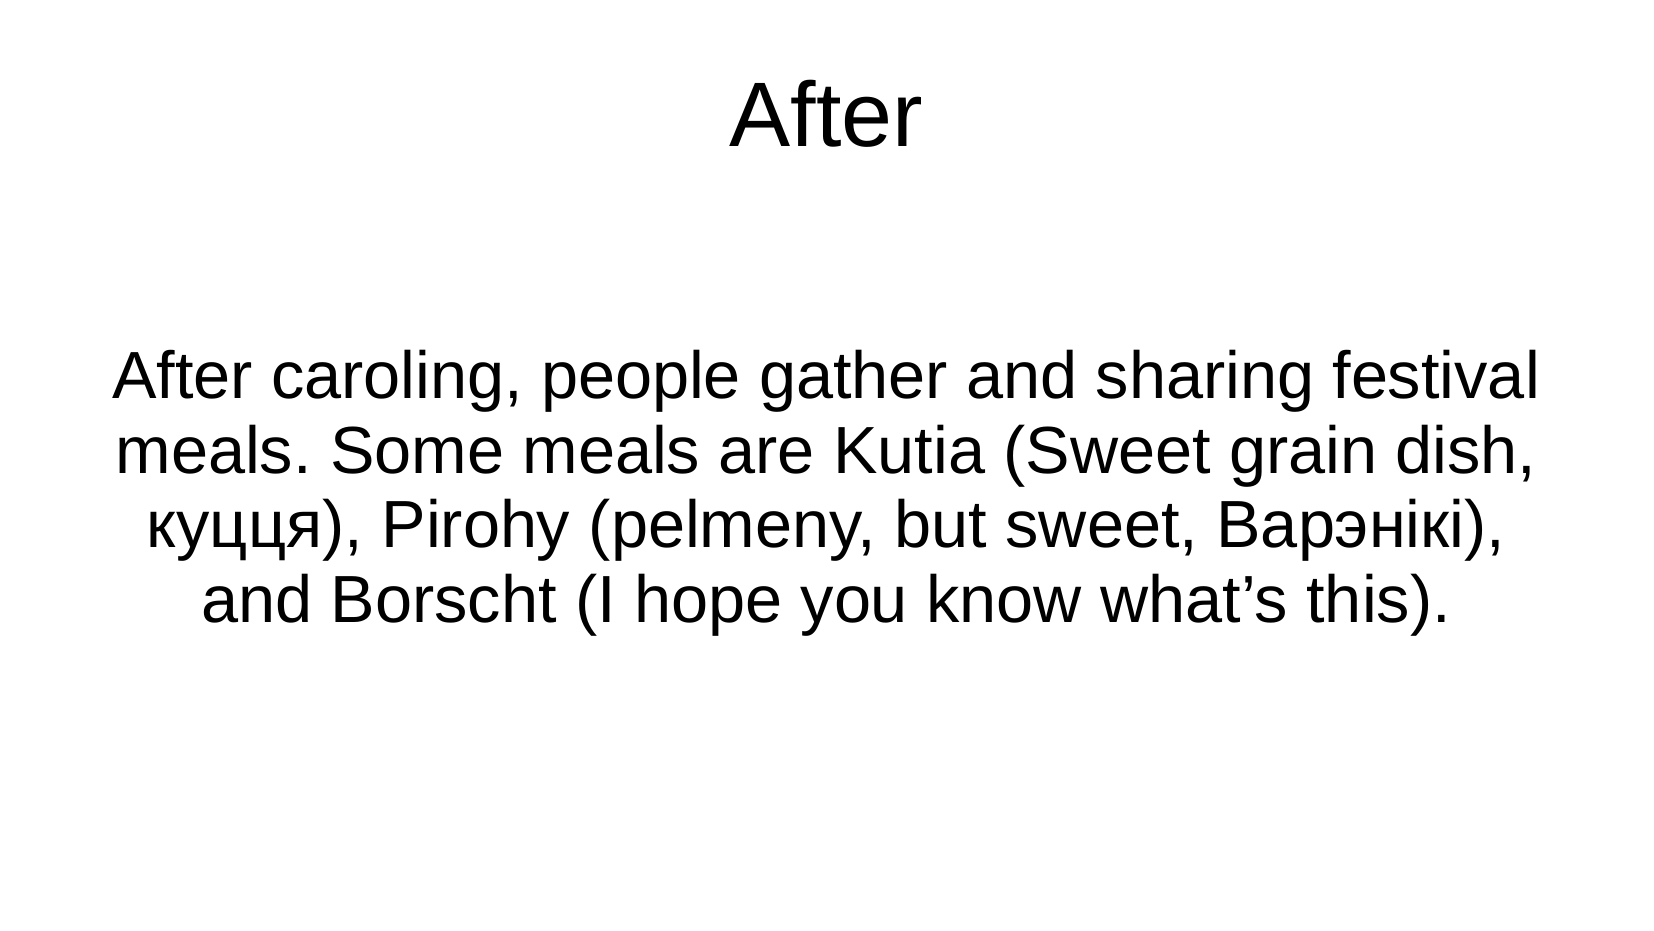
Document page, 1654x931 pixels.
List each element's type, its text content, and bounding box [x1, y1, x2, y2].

subtitle After caroling, people gather and sharing festival meals. Some meals are Kutia (Sweet grain dish, куцця), Pirohy (pelmeny, but sweet, Варэнiкi), and Borscht (I hope you know what’s this). [82, 217, 1571, 758]
title After [82, 37, 1571, 193]
